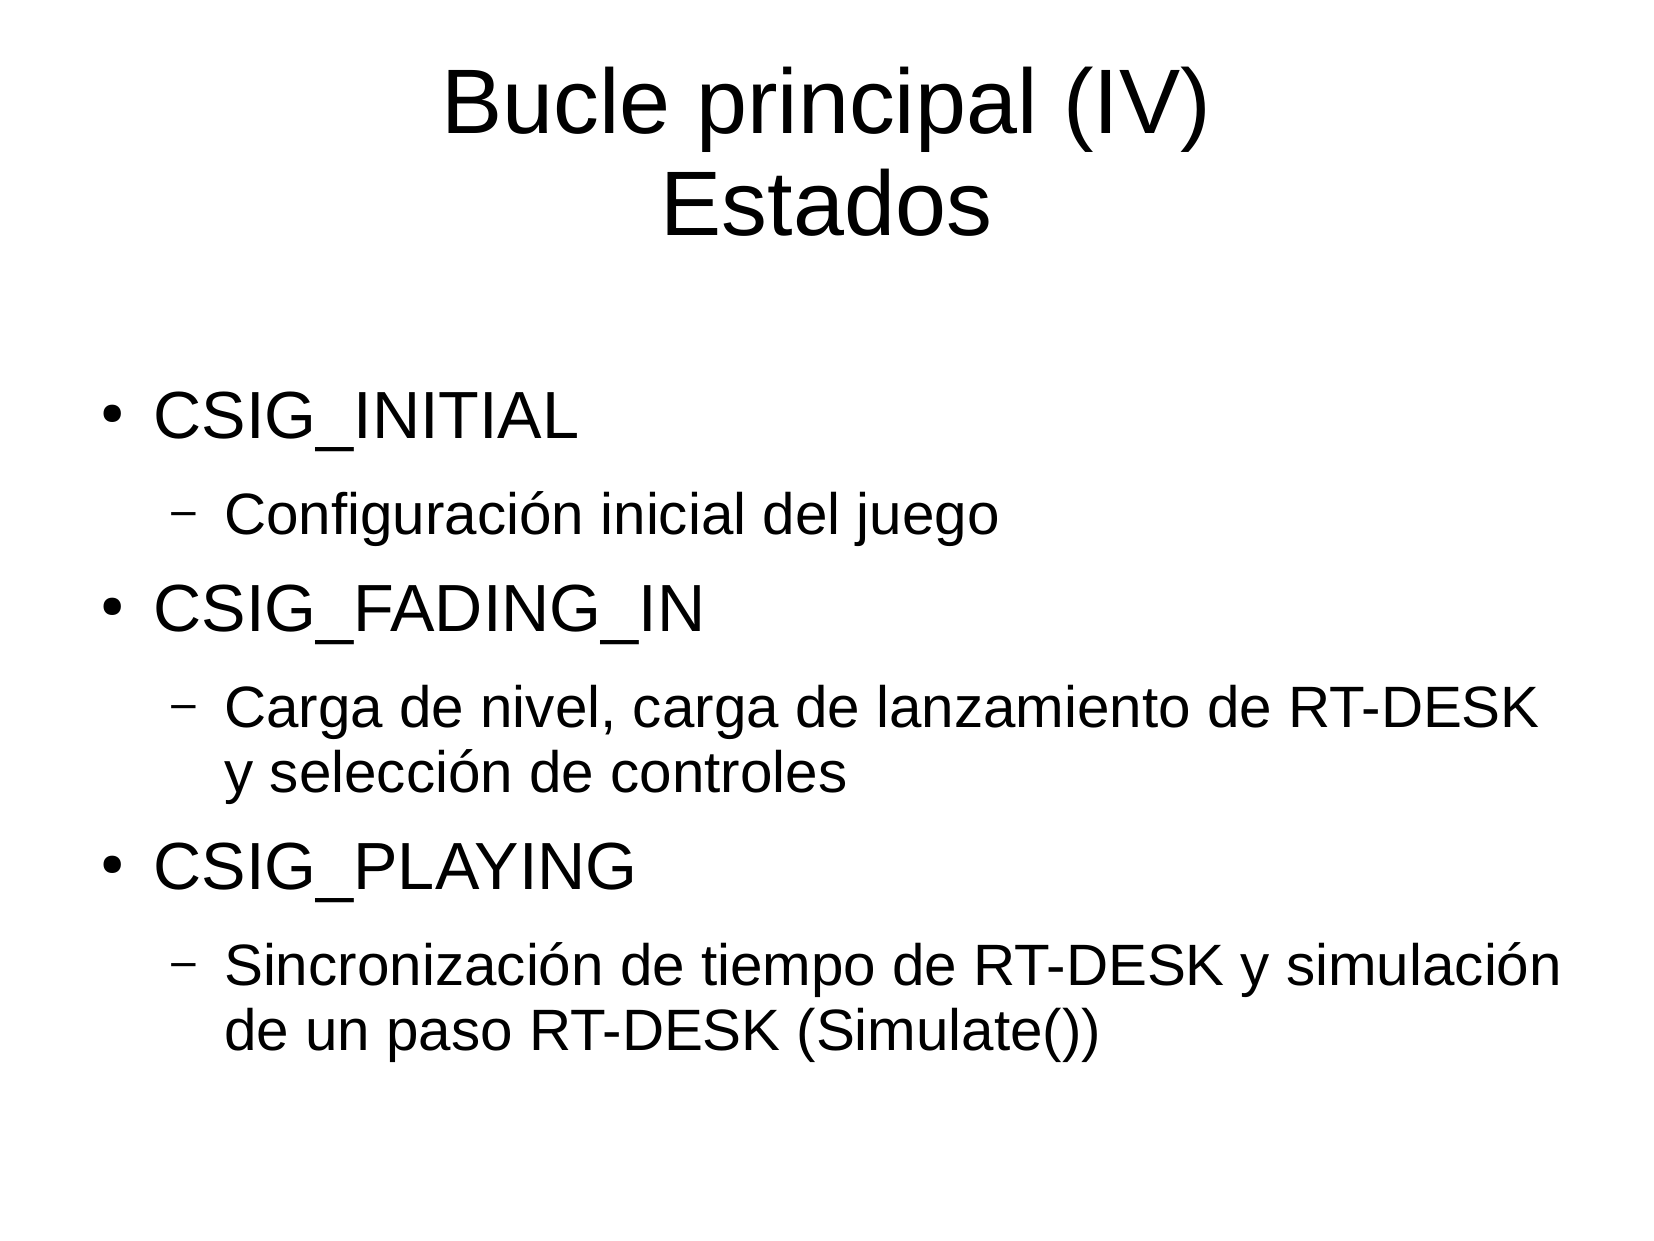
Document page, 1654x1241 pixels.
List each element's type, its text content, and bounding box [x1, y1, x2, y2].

title Bucle principal (IV) Estados [82, 49, 1571, 257]
list CSIG_INITIAL Configuración inicial del juego CSIG_FADING_IN Carga de nivel, carga de lanzamiento de RT-DESK y selección de controles CSIG_PLAYING Sincronización de tiempo de RT-DESK y simulación de un paso RT-DESK (Simulate()) [82, 377, 1571, 1098]
